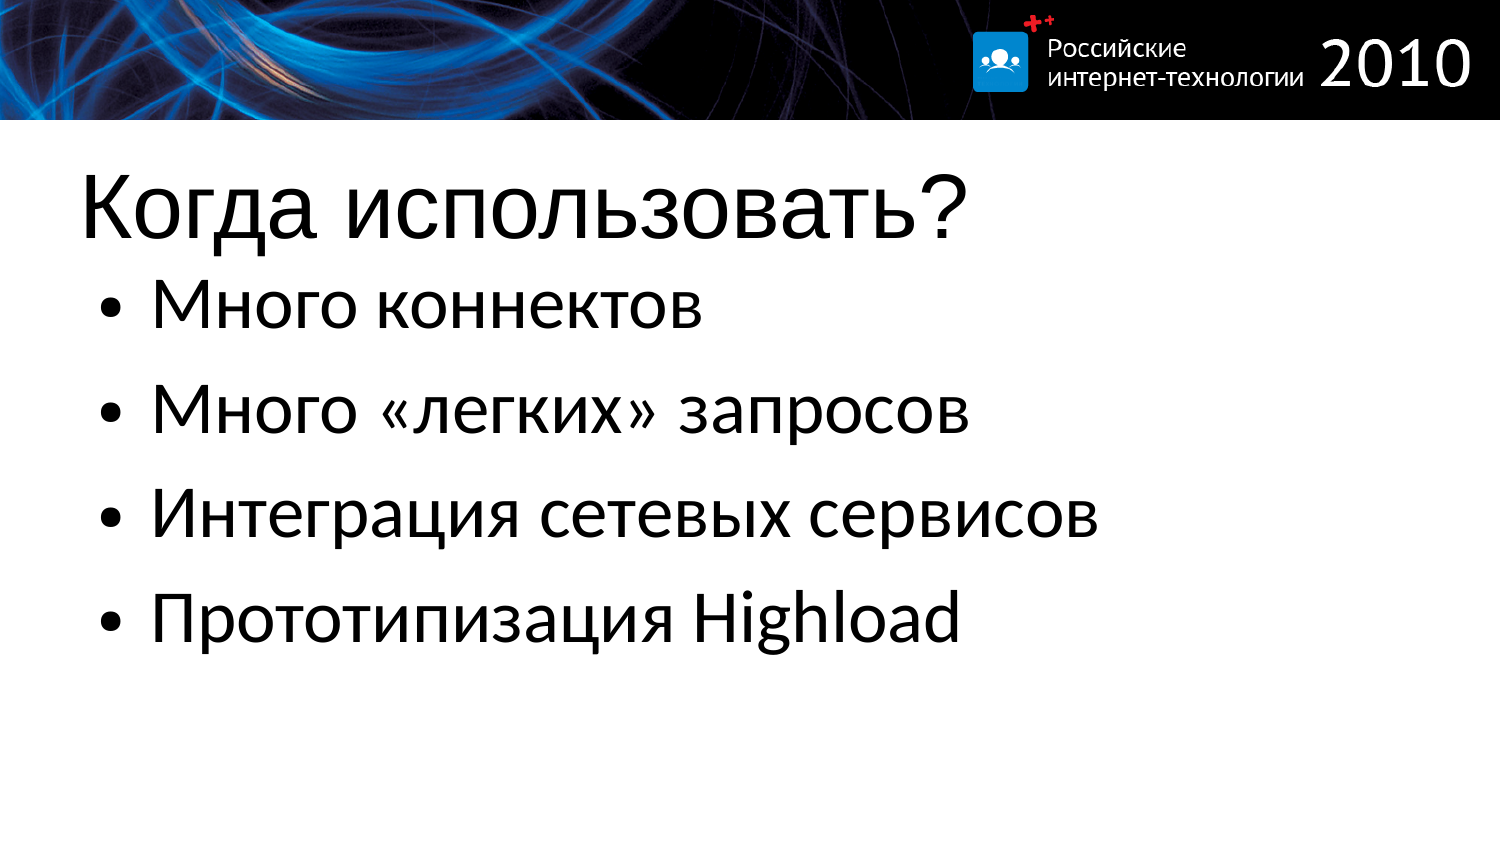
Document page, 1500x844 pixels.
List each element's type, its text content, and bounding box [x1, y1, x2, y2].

picture [0, 0, 1500, 120]
title Когда использовать? [79, 155, 1430, 258]
list Много коннектов Много «легких» запросов Интеграция сетевых сервисов Прототипизация Highload [79, 272, 1430, 750]
